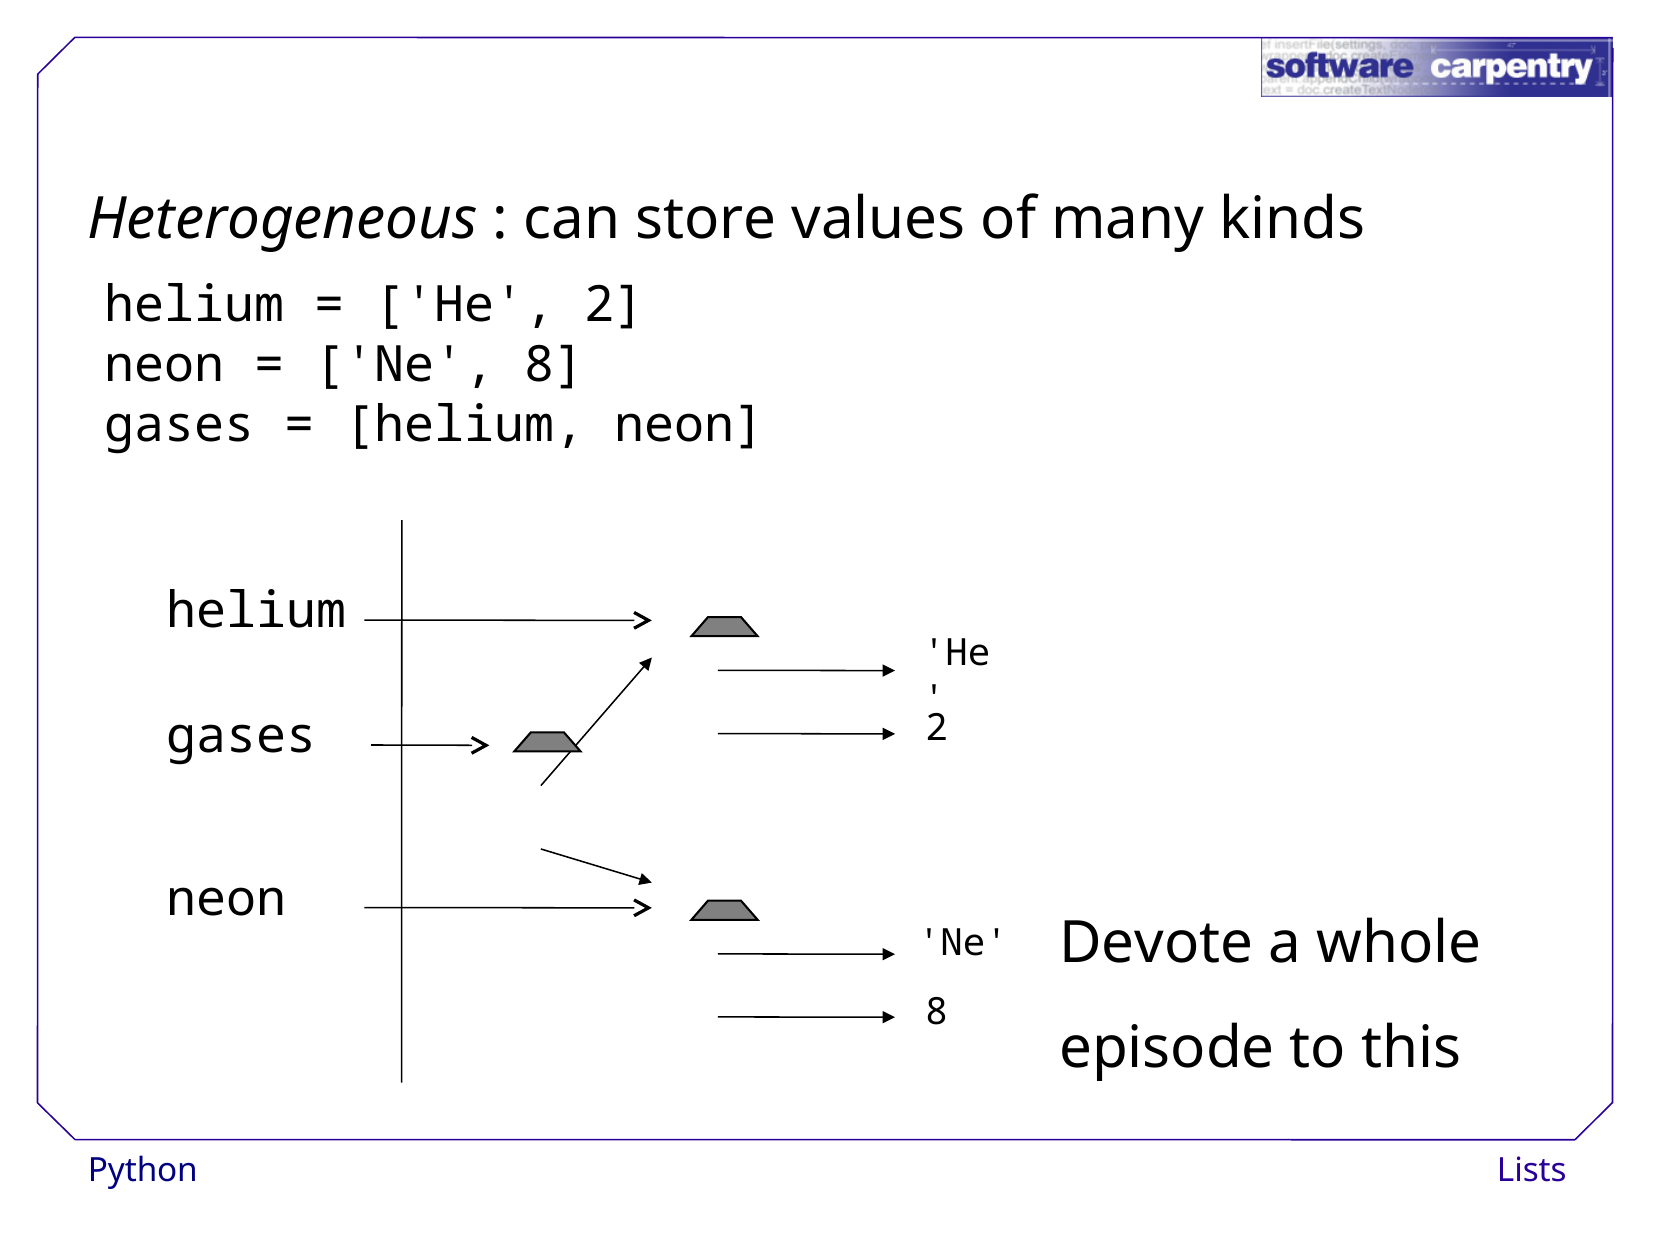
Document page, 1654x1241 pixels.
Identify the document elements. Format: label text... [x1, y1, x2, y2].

text_box [691, 900, 758, 920]
text_box helium = ['He', 2] neon = ['Ne', 8] gases = [helium, neon] [89, 263, 690, 496]
text_box gases [151, 695, 352, 783]
table_cell [691, 995, 758, 1070]
table_header [691, 637, 758, 711]
text_box 8 [899, 962, 975, 1054]
text_box [514, 732, 581, 752]
text_box 2 [899, 679, 975, 771]
table_header [514, 752, 580, 827]
table_cell [691, 711, 758, 787]
text_box 'Ne' [899, 901, 1027, 977]
text_box Heterogeneous : can store values of many kinds [72, 138, 1531, 259]
text_box neon [151, 857, 352, 946]
table_header [691, 920, 758, 995]
picture [1261, 39, 1613, 97]
text_box helium [151, 570, 352, 658]
text_box Devote a whole episode to this [1044, 861, 1647, 1087]
text_box 'He' [899, 618, 1015, 694]
text_box [691, 617, 758, 637]
table_cell [514, 827, 580, 902]
